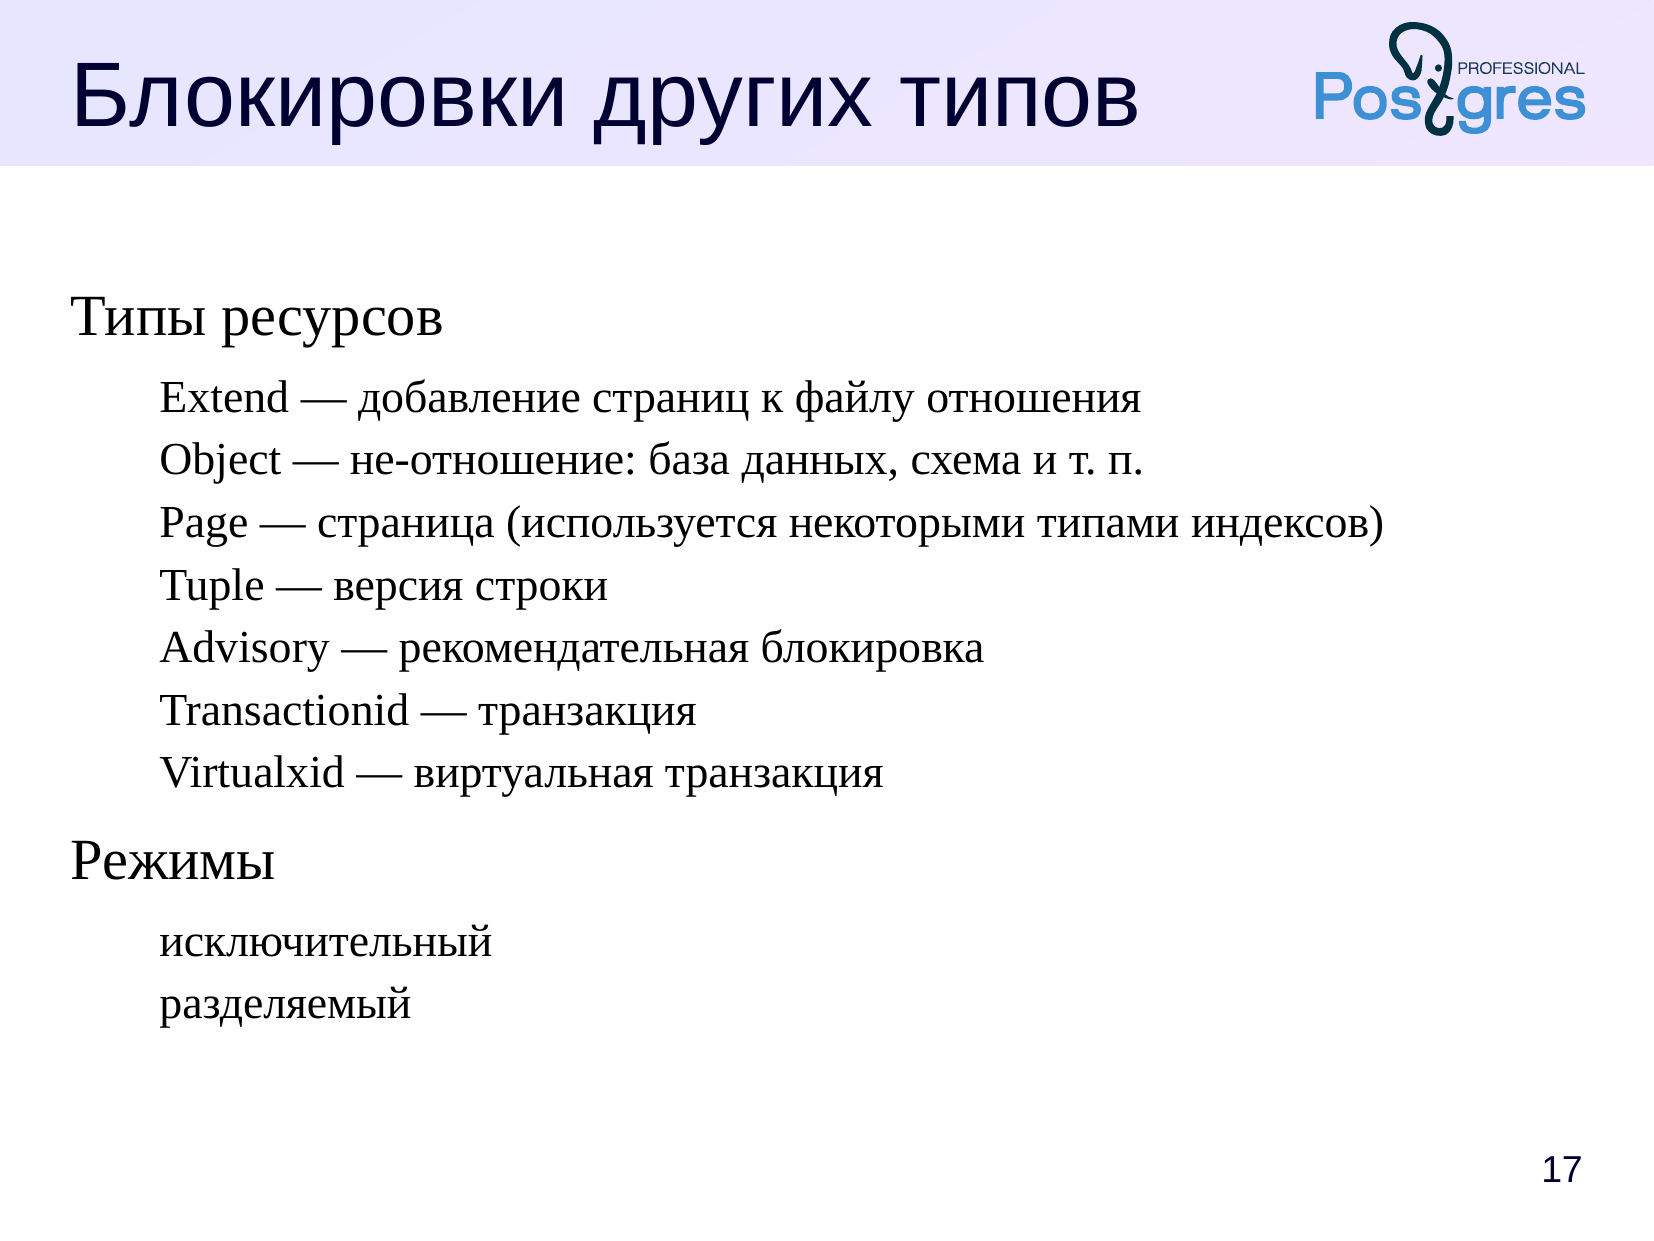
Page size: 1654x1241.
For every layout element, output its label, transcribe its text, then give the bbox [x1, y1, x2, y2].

title Блокировки других типов [70, 43, 1241, 147]
list Типы ресурсов Extend — добавление страниц к файлу отношения Object — не-отношение: база данных, схема и т. п. Page — страница (используется некоторыми типами индексов) Tuple — версия строки Advisory — рекомендательная блокировка Transactionid — транзакция Virtualxid — виртуальная транзакция Режимы исключительный разделяемый [70, 283, 1583, 1141]
